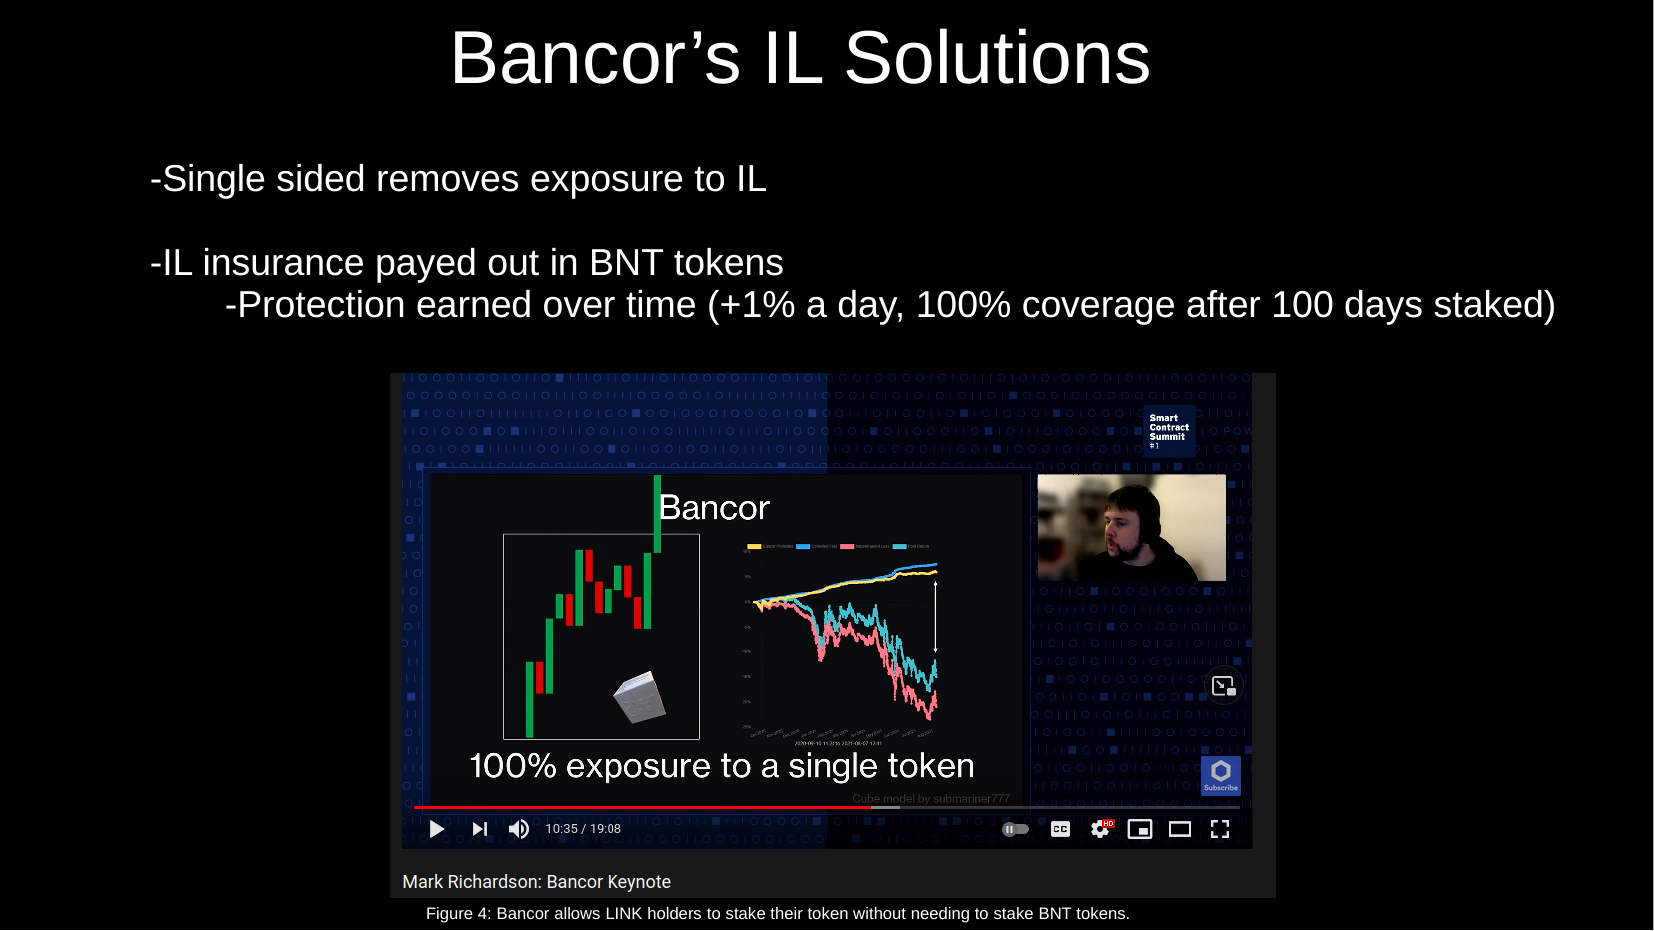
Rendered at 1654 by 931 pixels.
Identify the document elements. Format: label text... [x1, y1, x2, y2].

picture [390, 373, 1276, 898]
text_box Figure 4: Bancor allows LINK holders to stake their token without needing to stake BNT tokens. [411, 896, 1156, 931]
text_box -” -Single sided removes exposure to IL -IL insurance payed out in BNT tokens -Protection earned over time (+1% a day, 100% coverage after 100 days staked) [0, 0, 1624, 931]
